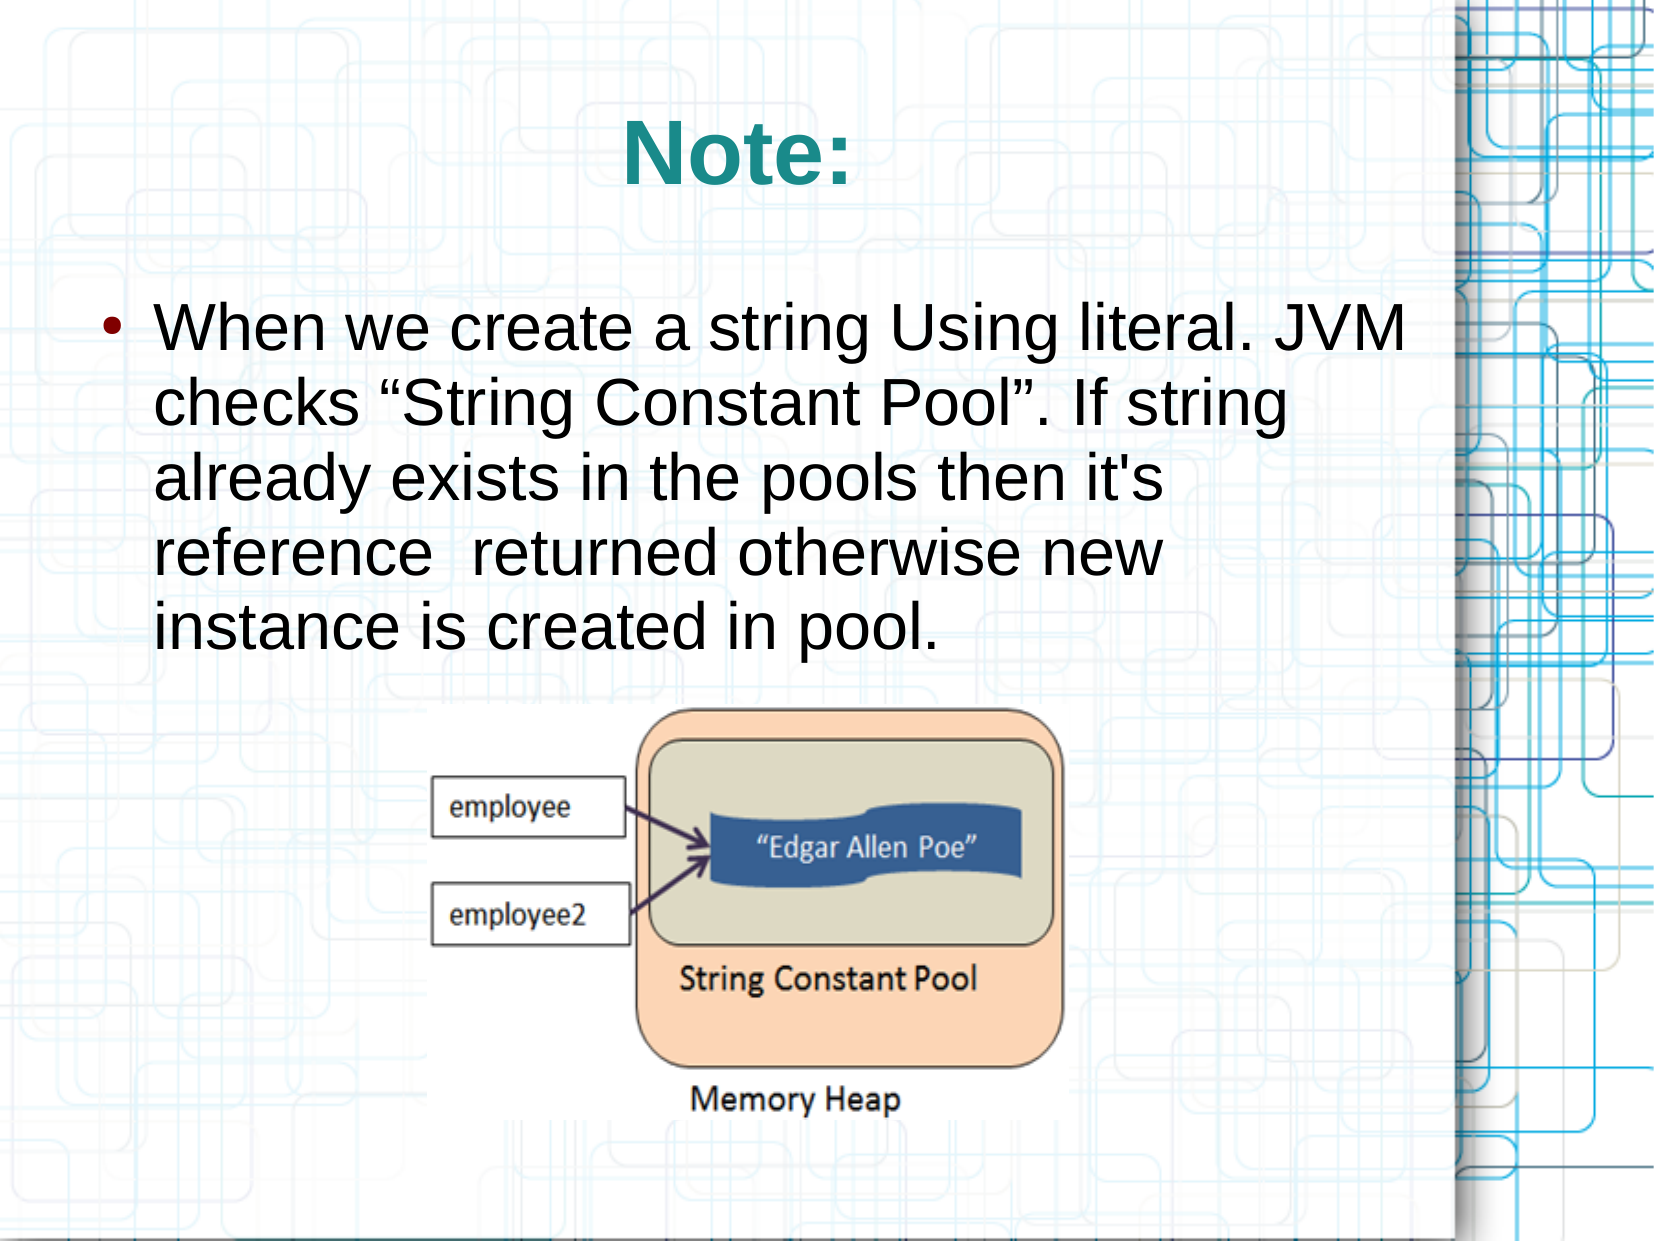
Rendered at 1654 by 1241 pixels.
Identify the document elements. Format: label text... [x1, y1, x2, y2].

picture [0, 0, 1654, 1241]
title Note: [59, 49, 1418, 257]
list When we create a string Using literal. JVM checks “String Constant Pool”. If string already exists in the pools then it's reference returned otherwise new instance is created in pool. [82, 290, 1418, 1109]
